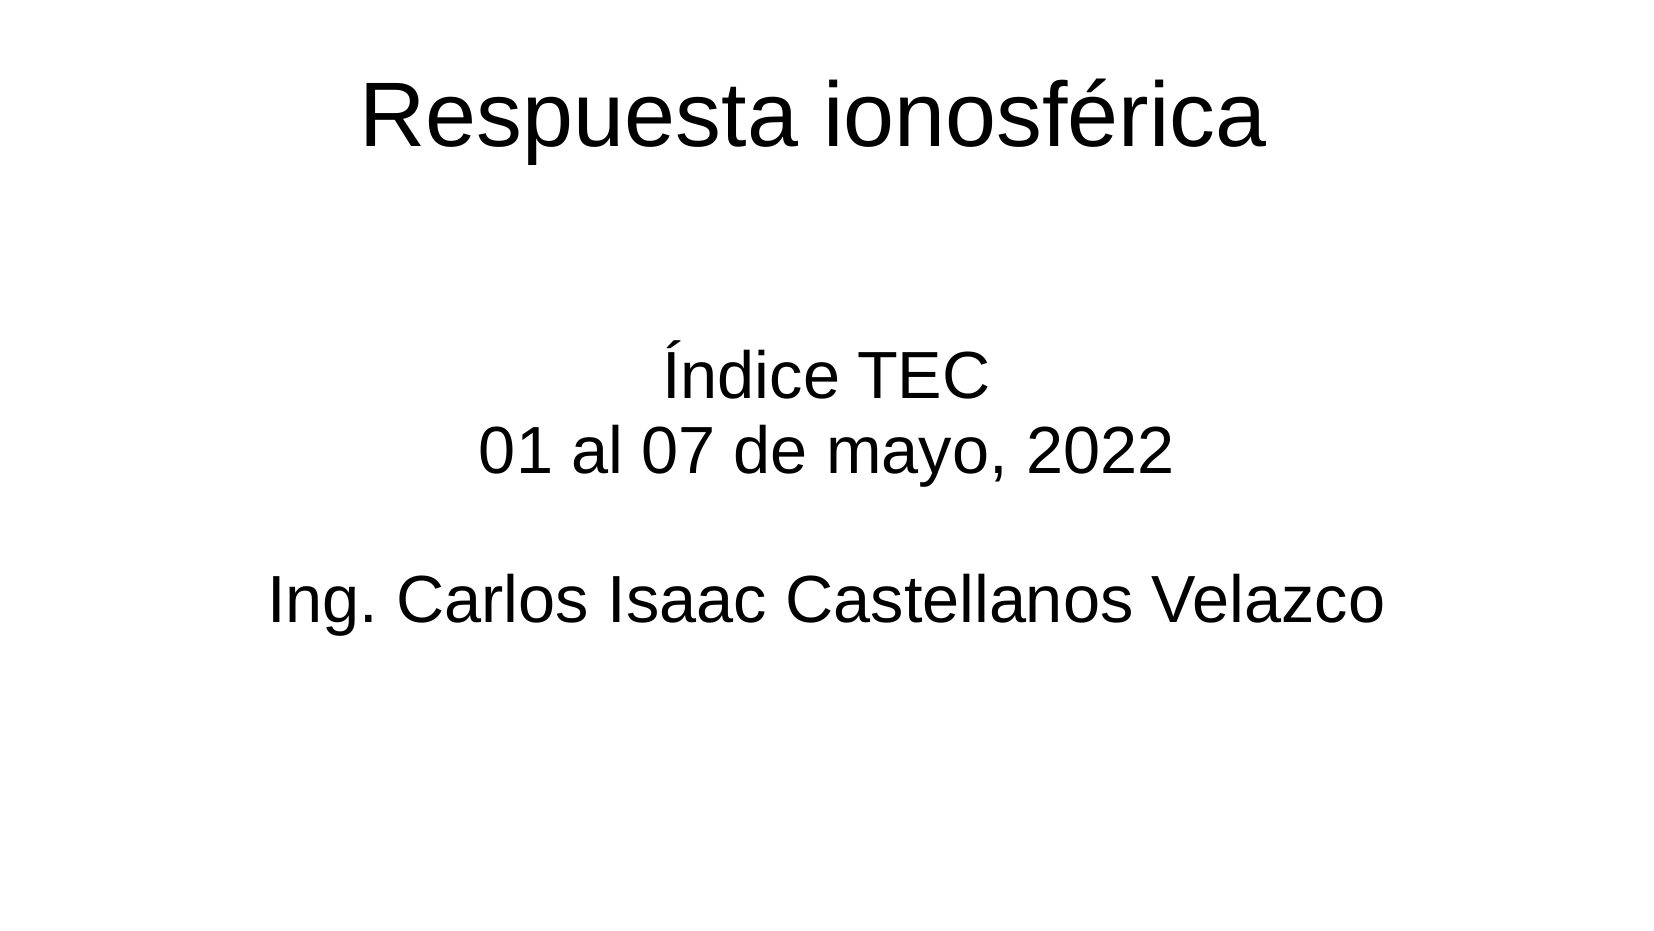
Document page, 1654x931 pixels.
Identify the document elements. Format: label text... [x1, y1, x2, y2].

title Respuesta ionosférica [82, 37, 1571, 193]
subtitle Índice TEC 01 al 07 de mayo, 2022 Ing. Carlos Isaac Castellanos Velazco [82, 217, 1571, 758]
